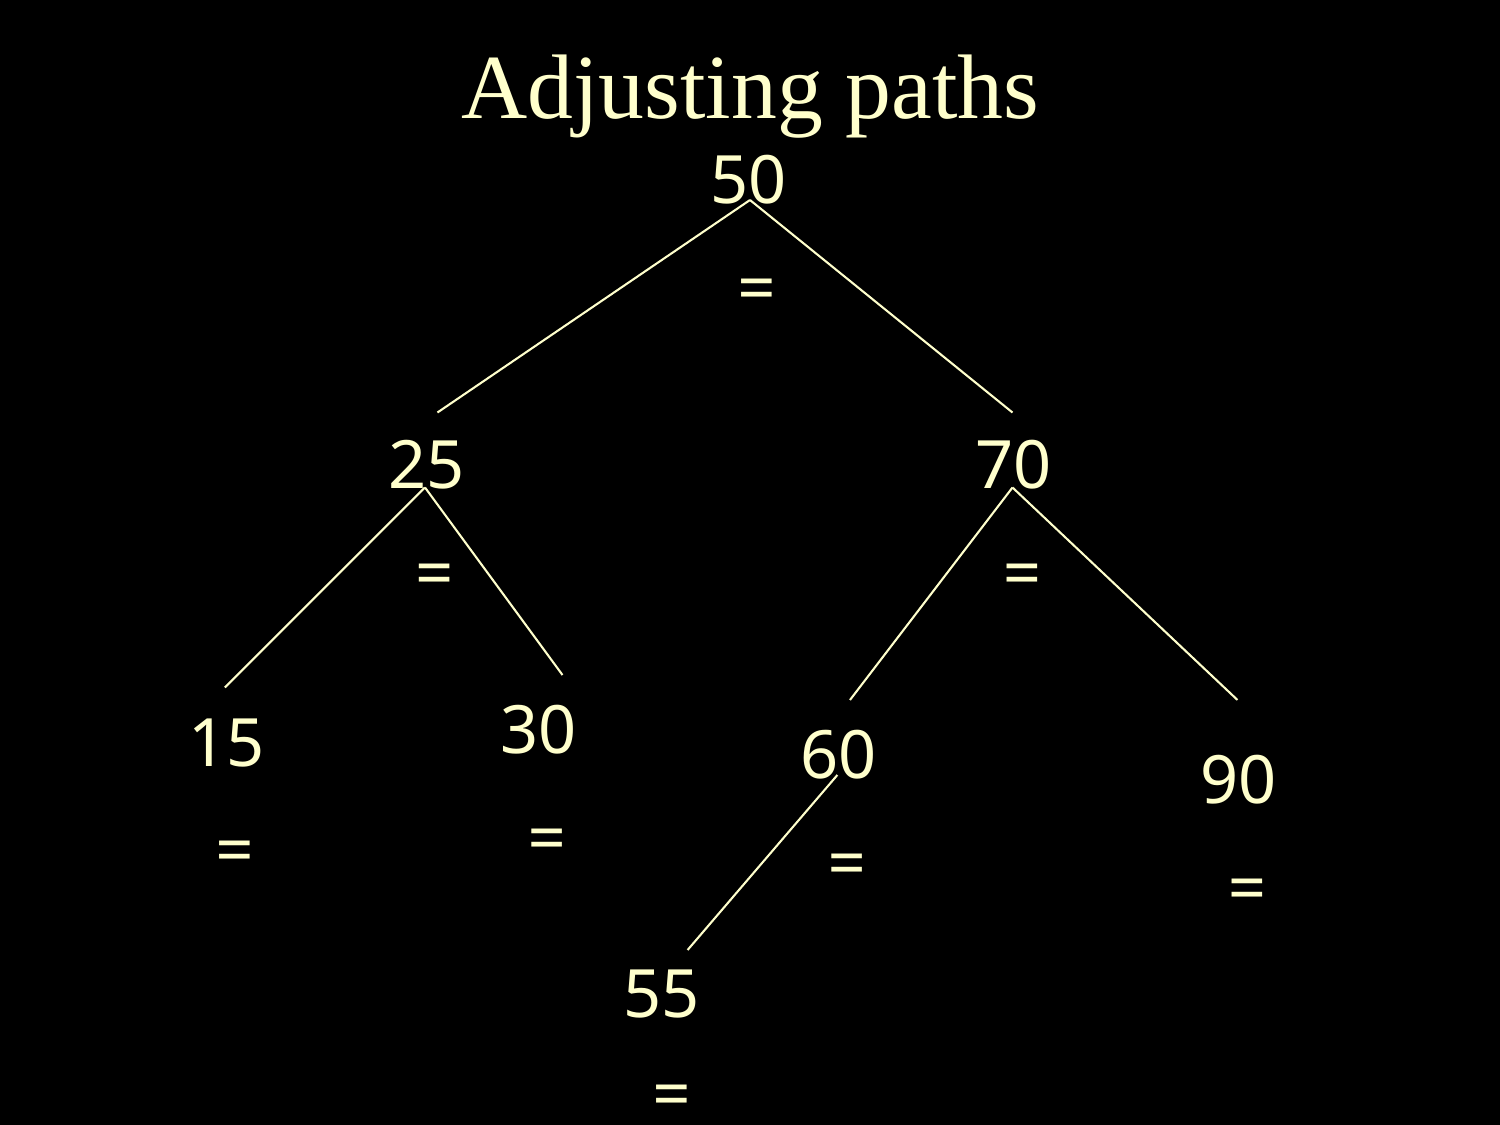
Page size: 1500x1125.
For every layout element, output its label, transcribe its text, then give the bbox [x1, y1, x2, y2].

text_box 50 [707, 202, 786, 232]
text_box = [721, 232, 790, 339]
text_box 55 [608, 938, 715, 1045]
text_box = [811, 807, 880, 914]
text_box 15 [173, 687, 280, 794]
text_box 30 [485, 675, 593, 782]
text_box = [986, 517, 1055, 624]
text_box 70 [960, 409, 1068, 517]
text_box = [1047, 517, 1055, 525]
text_box 90 [1185, 725, 1293, 832]
text_box 60 [785, 699, 893, 807]
text_box 25 [398, 490, 444, 517]
text_box = [199, 795, 268, 902]
text_box 70 [993, 490, 1041, 517]
text_box 50 [695, 125, 802, 232]
text_box = [1211, 832, 1280, 939]
text_box = [399, 517, 468, 624]
text_box = [511, 782, 580, 889]
text_box 25 [373, 409, 480, 517]
text_box = [636, 1038, 705, 1125]
text_box = [449, 517, 468, 543]
title Adjusting paths [22, 24, 1480, 150]
